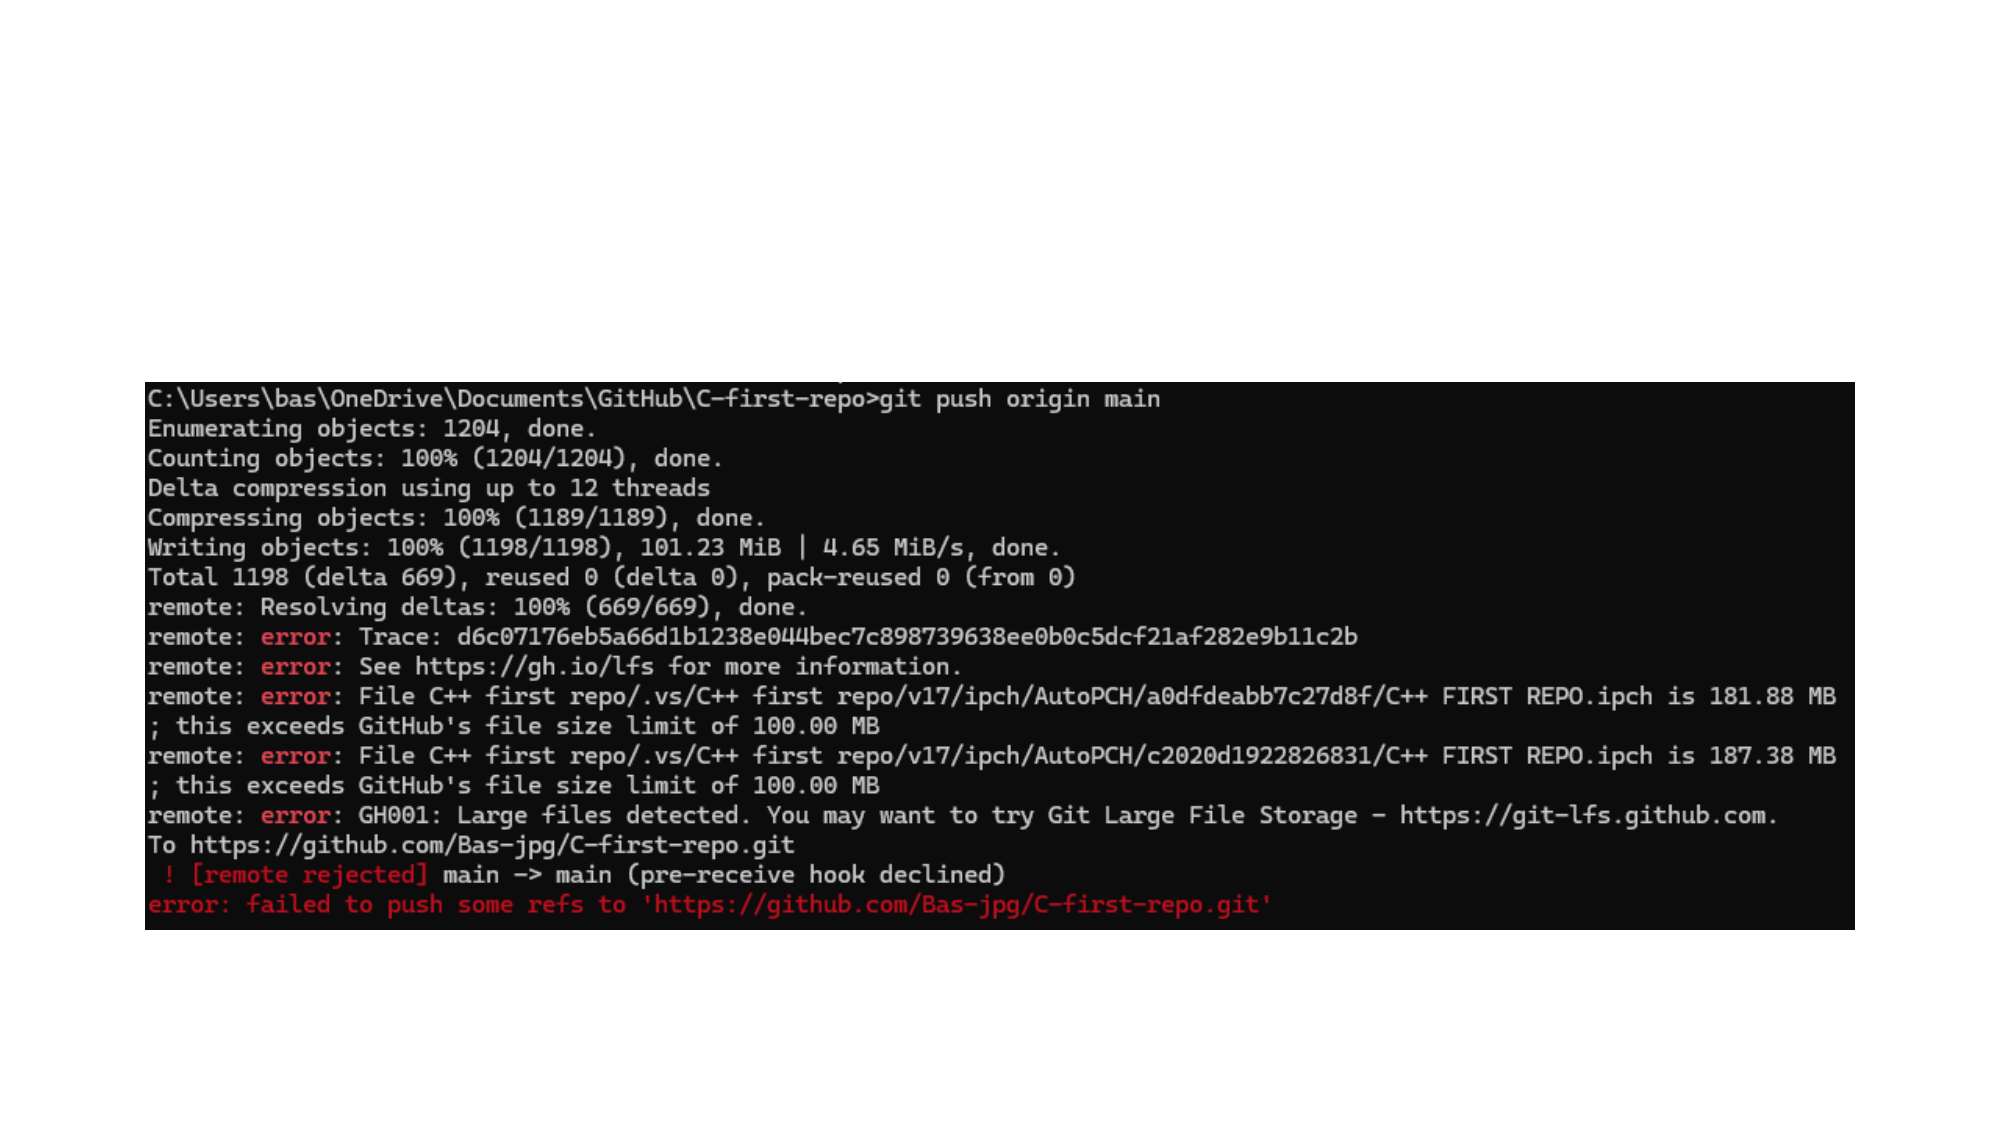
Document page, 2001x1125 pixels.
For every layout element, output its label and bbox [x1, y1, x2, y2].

picture [145, 382, 1855, 930]
